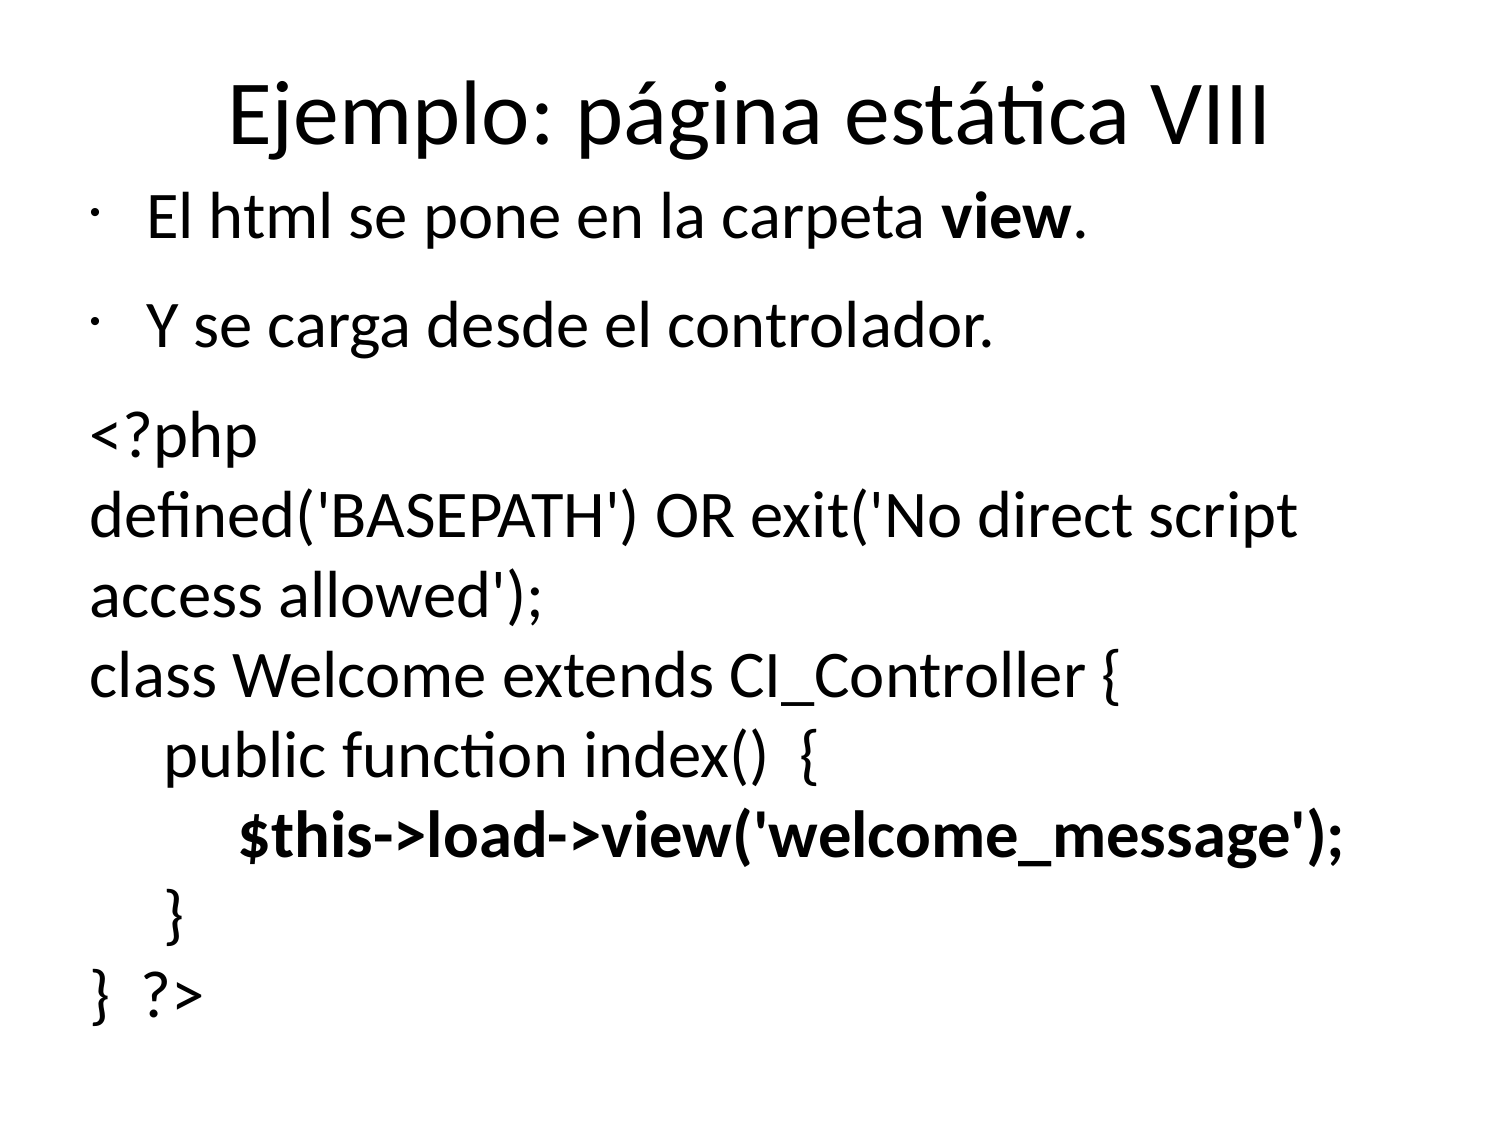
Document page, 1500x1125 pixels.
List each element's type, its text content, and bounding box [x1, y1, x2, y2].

list [187, 993, 1425, 1005]
list El html se pone en la carpeta view. Y se carga desde el controlador. <?php defined('BASEPATH') OR exit('No direct script access allowed'); class Welcome extends CI_Controller { public function index() { $this->load->view('welcome_message'); } } ?> [75, 164, 1426, 993]
list [103, 993, 193, 1005]
title Ejemplo: página estática VIII [75, 45, 1425, 164]
list [75, 993, 103, 1005]
